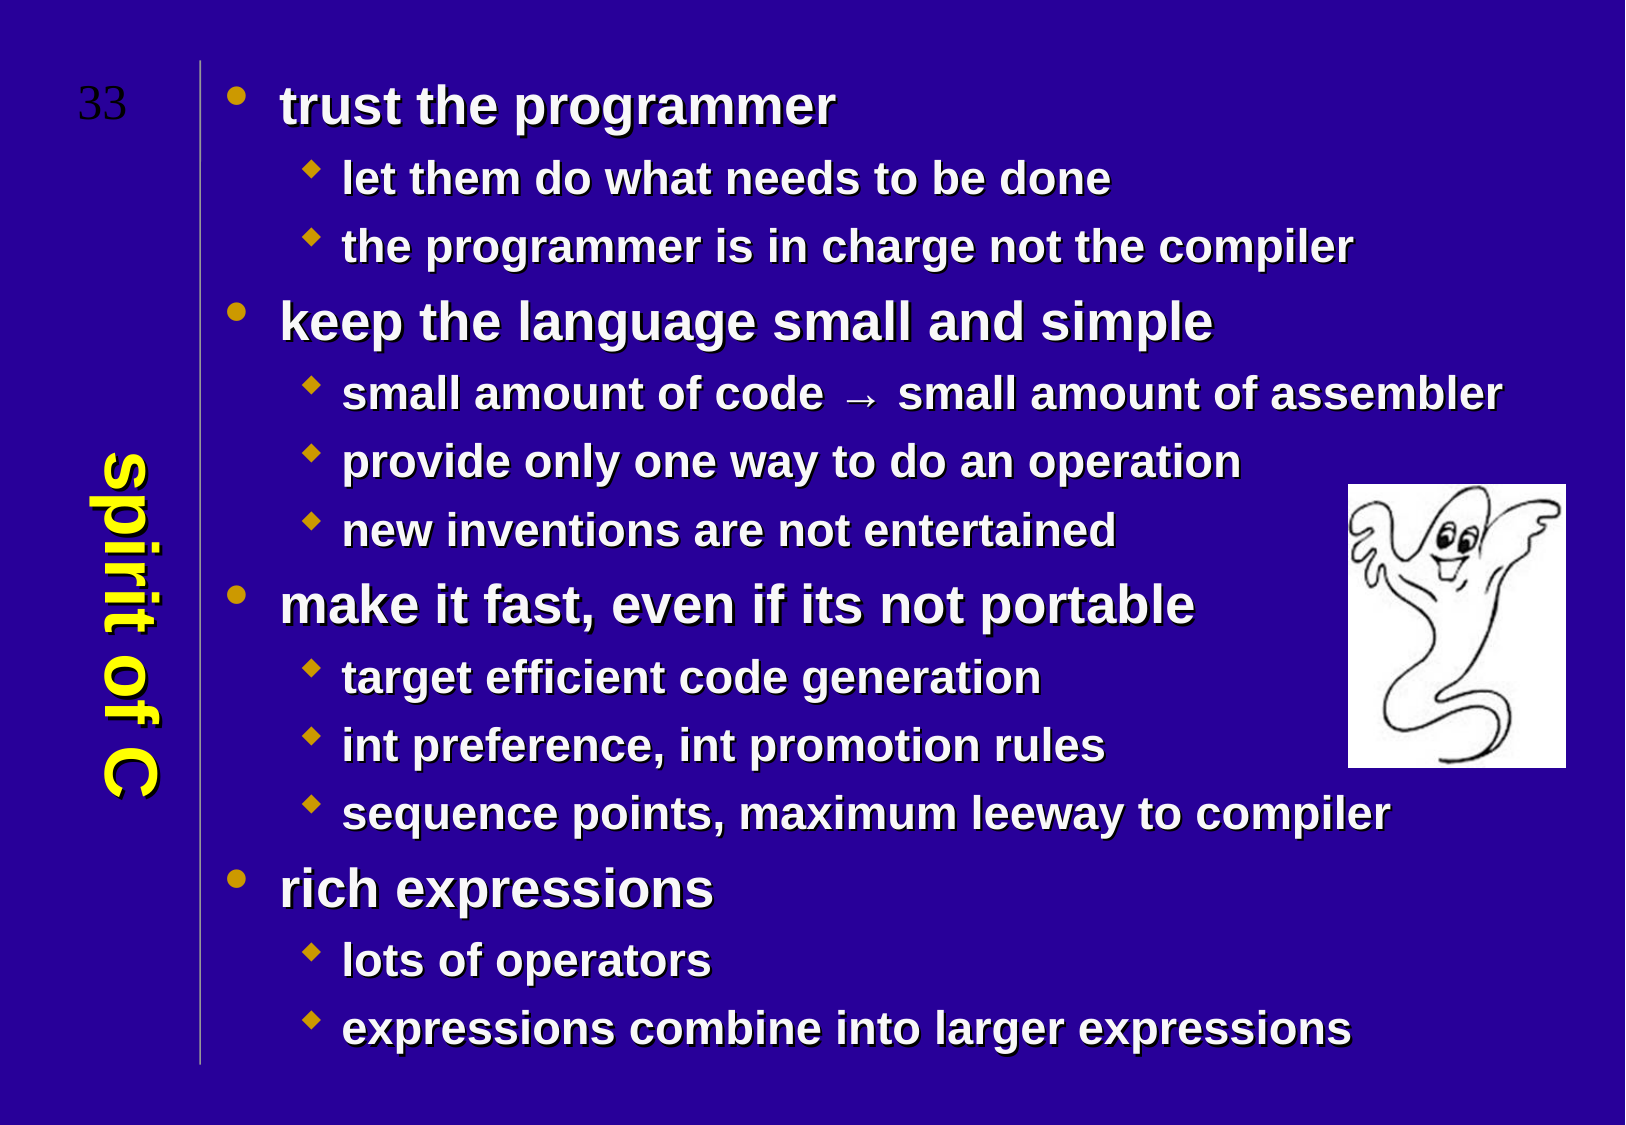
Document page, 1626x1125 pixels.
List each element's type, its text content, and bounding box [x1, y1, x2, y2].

title spirit of C [50, 187, 188, 1063]
list trust the programmer let them do what needs to be done the programmer is in charge not the compiler keep the language small and simple small amount of code → small amount of assembler provide only one way to do an operation new inventions are not entertained make it fast, even if its not portable target efficient code generation int preference, int promotion rules sequence points, maximum leeway to compiler rich expressions lots of operators expressions combine into larger expressions [212, 62, 1550, 1063]
picture [1348, 484, 1566, 768]
